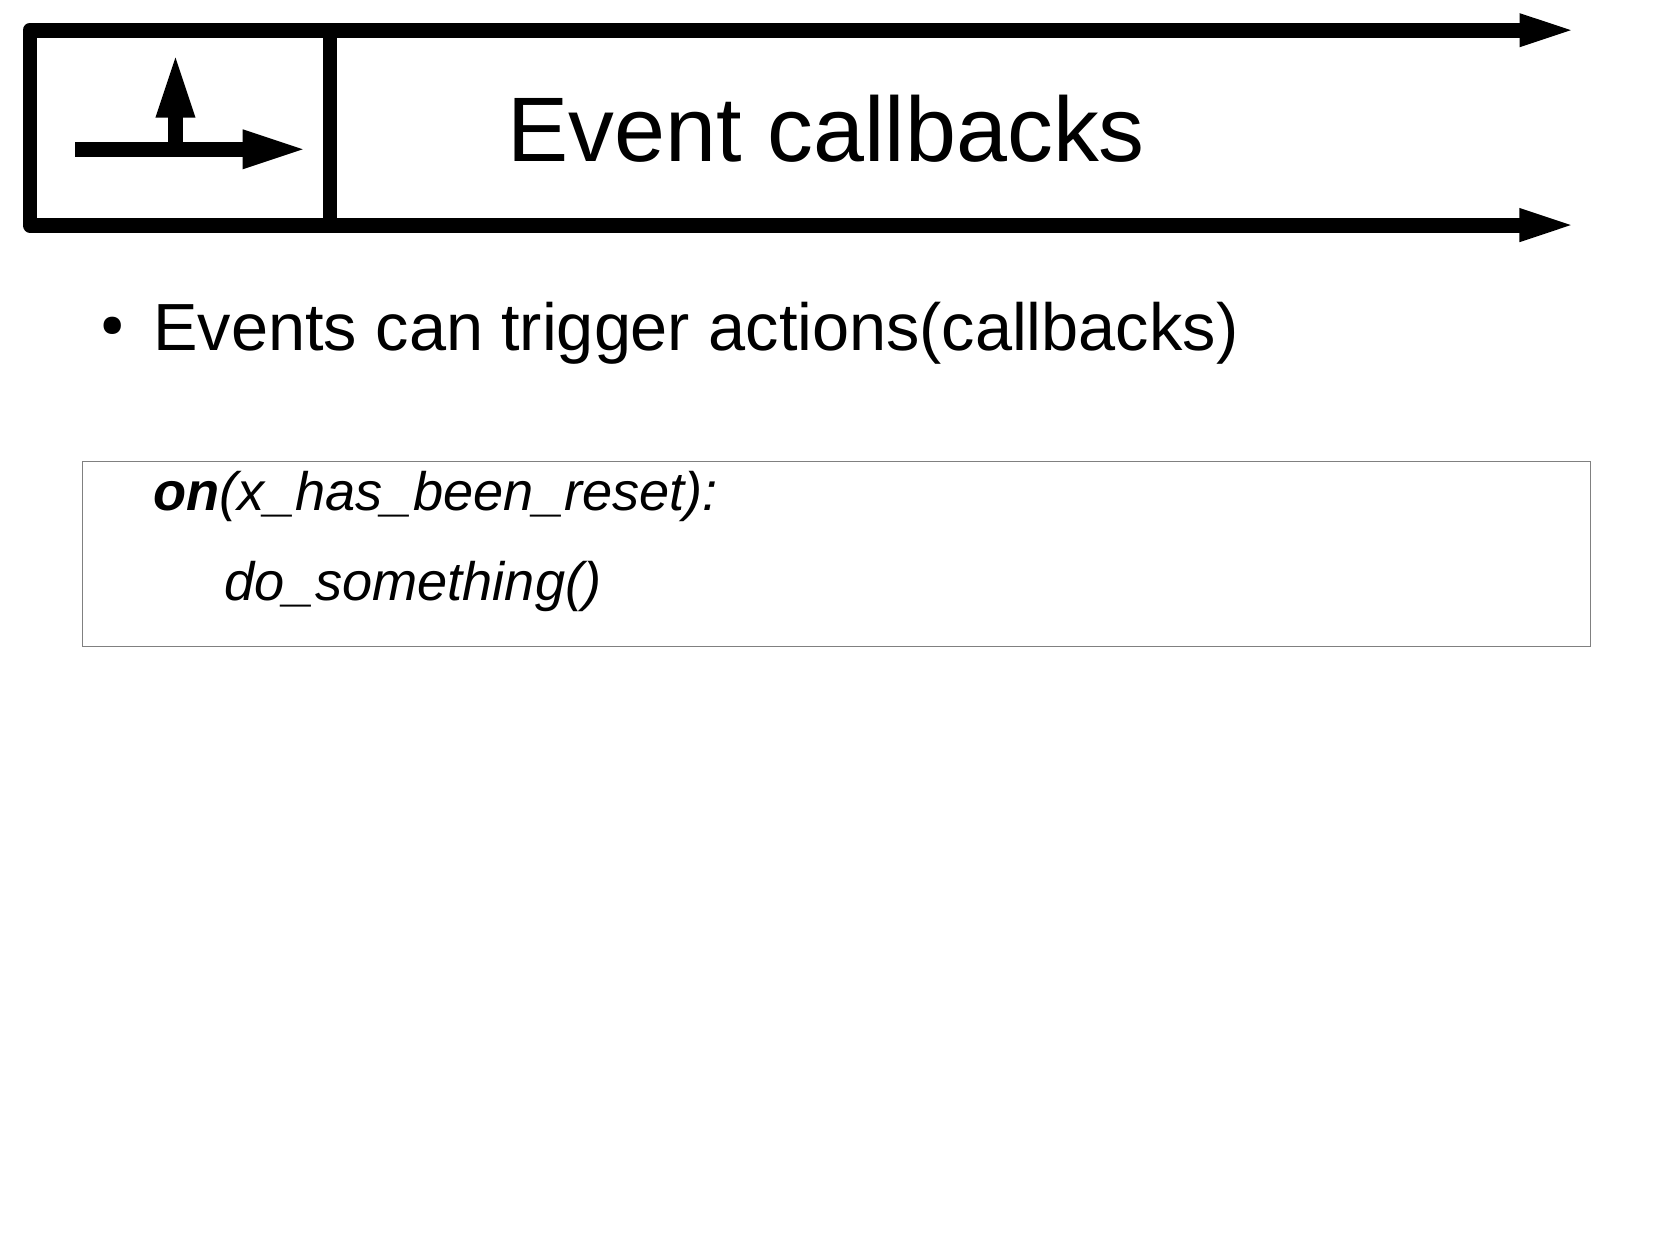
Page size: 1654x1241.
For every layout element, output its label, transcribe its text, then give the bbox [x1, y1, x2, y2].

title Event callbacks [337, 31, 1571, 224]
list on(x_has_been_reset): do_something() [82, 461, 1591, 647]
title Event callbacks [82, 38, 323, 218]
list Events can trigger actions(callbacks) [82, 290, 1538, 391]
